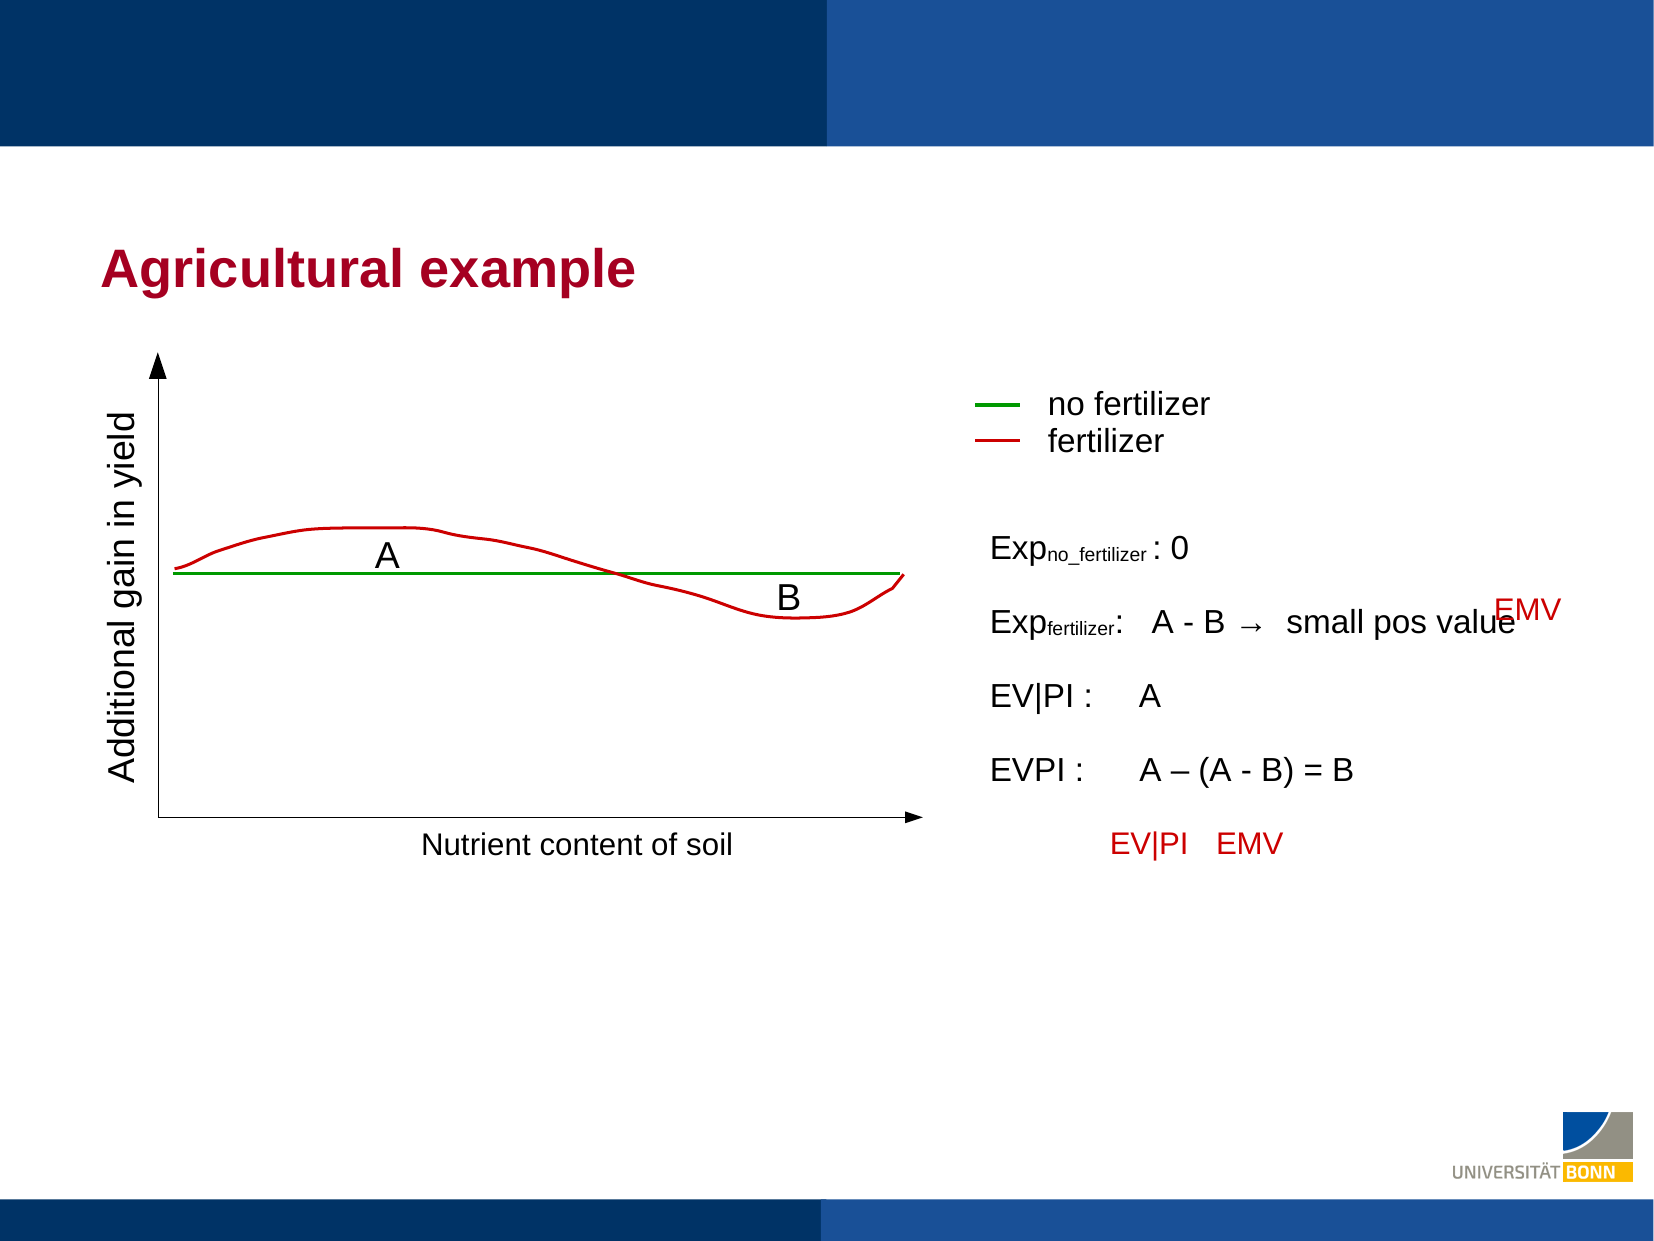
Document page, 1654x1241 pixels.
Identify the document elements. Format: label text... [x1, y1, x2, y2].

text_box Nutrient content of soil [180, 820, 976, 870]
text_box no fertilizer fertilizer [1033, 378, 1306, 505]
picture [1437, 1094, 1633, 1199]
text_box EMV [1479, 585, 1591, 636]
text_box EV|PI [1095, 819, 1206, 871]
text_box A [360, 528, 406, 585]
text_box Additional gain in yield [93, 378, 234, 799]
text_box Agricultural example [18, 212, 721, 307]
text_box B [761, 569, 807, 627]
text_box EMV [1206, 819, 1313, 871]
text_box Expno_fertilizer : 0 Expfertilizer: A - B → small pos value EV|PI : A EVPI : A – (A - B) = B [975, 522, 1606, 825]
